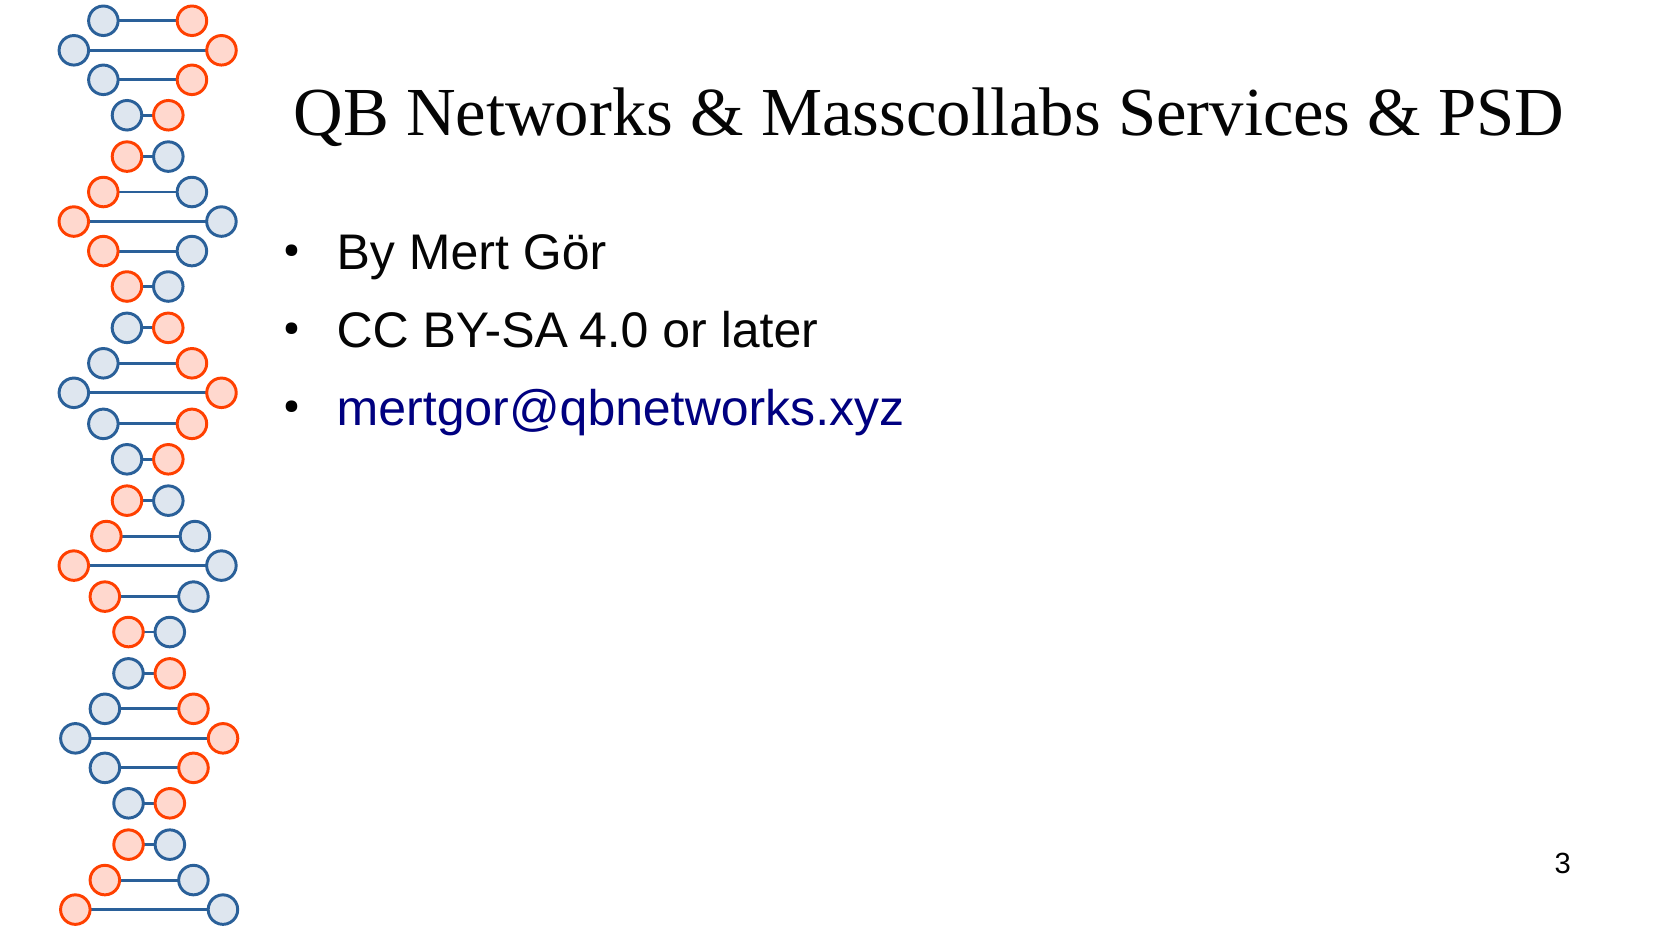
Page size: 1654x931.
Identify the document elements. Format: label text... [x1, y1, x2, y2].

list By Mert Gör CC BY-SA 4.0 or later mertgor@qbnetworks.xyz [265, 224, 1595, 764]
title QB Networks & Masscollabs Services & PSD [265, 35, 1595, 189]
